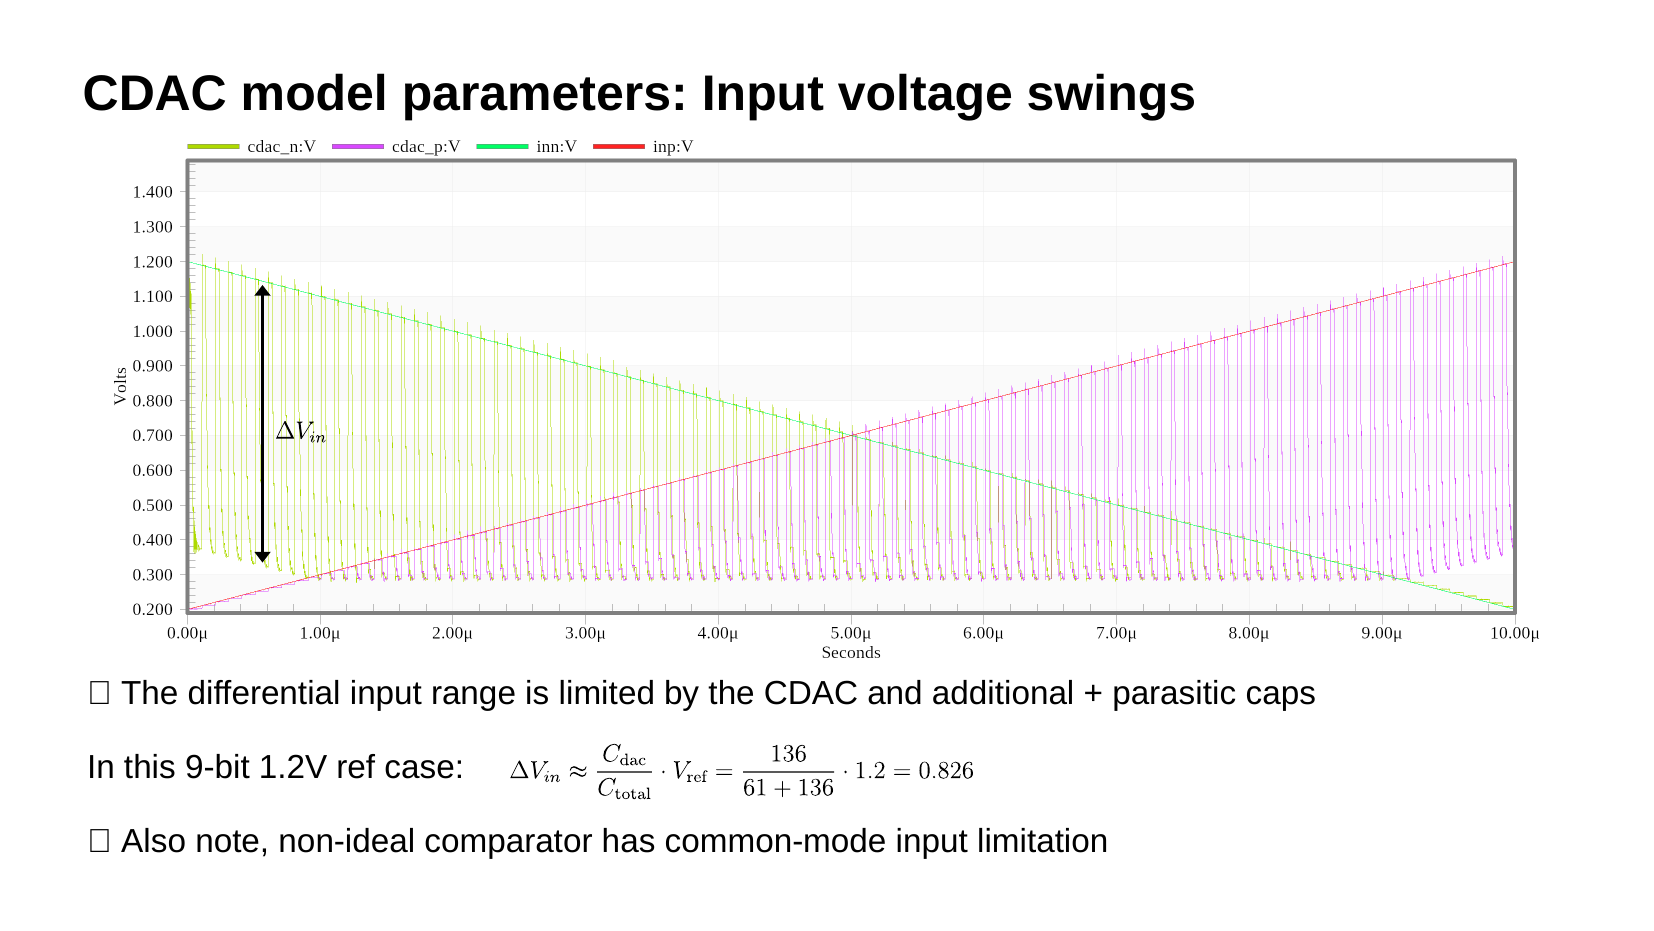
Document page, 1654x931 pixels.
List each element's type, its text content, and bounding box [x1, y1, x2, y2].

text_box ❌ The differential input range is limited by the CDAC and additional + parasitic caps In this 9-bit 1.2V ref case: ❌ Also note, non-ideal comparator has common-mode input limitation [72, 667, 1460, 868]
picture [509, 743, 973, 800]
title CDAC model parameters: Input voltage swings [82, 37, 1426, 151]
picture [112, 138, 1545, 662]
